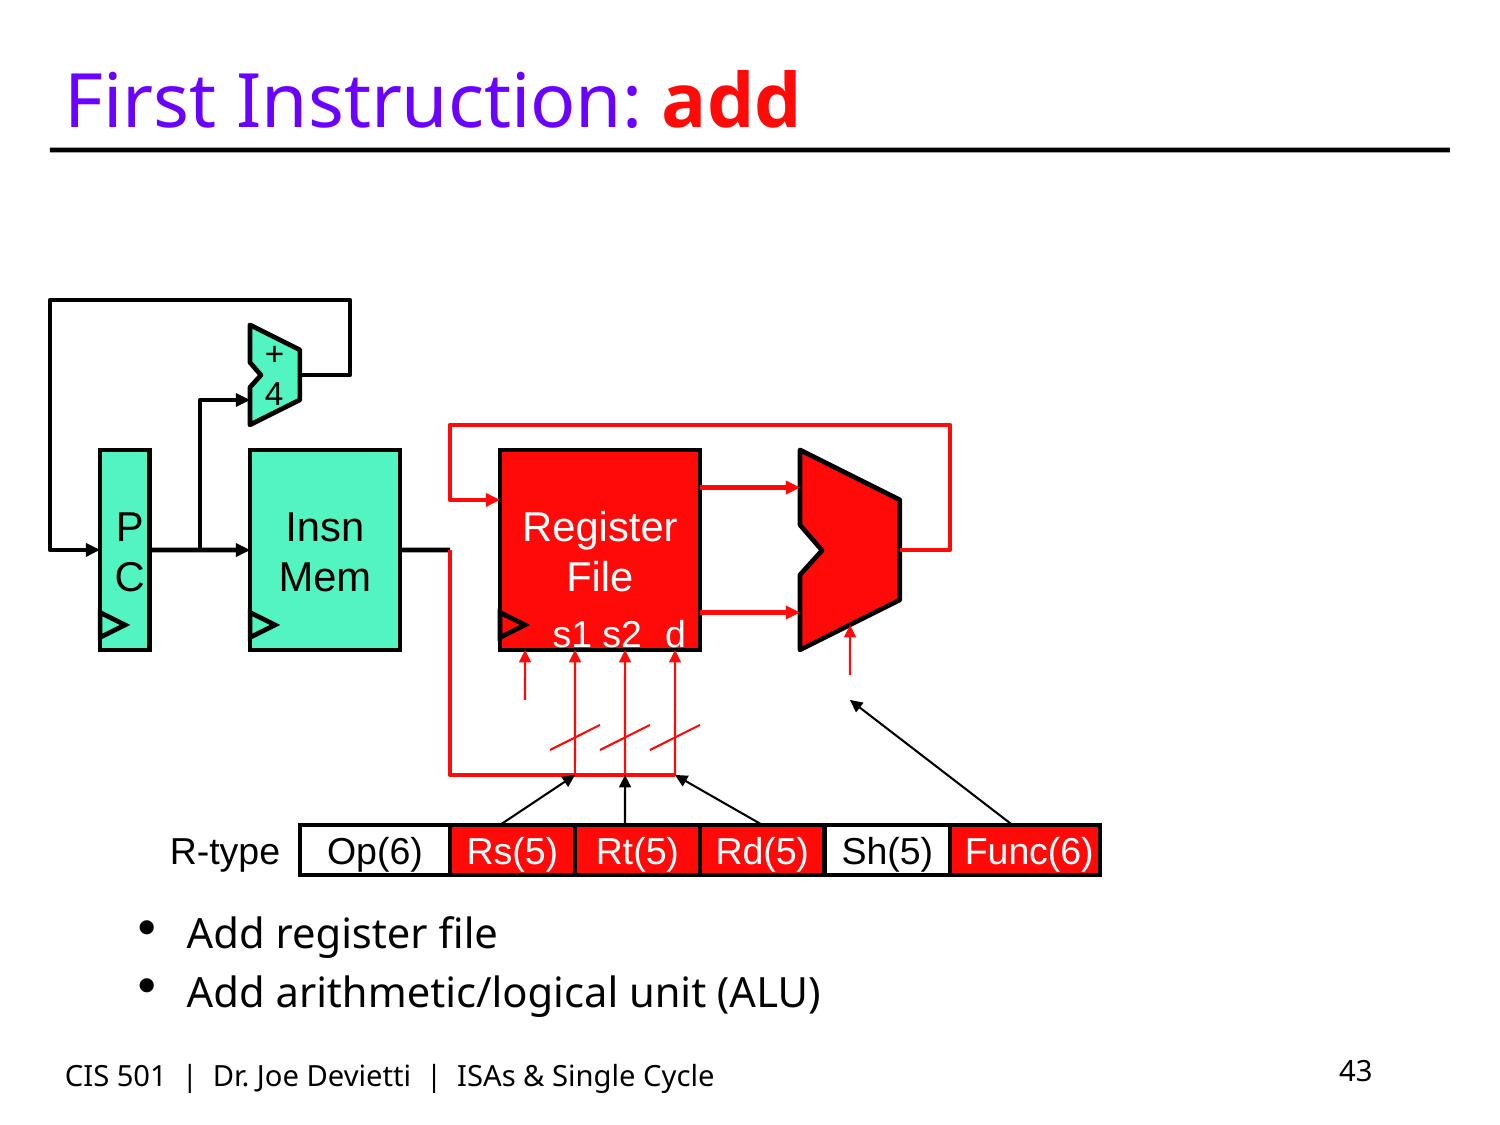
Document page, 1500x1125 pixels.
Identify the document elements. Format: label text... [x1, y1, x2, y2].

text_box P C [99, 449, 150, 650]
text_box [100, 612, 126, 638]
text_box s1 [537, 602, 587, 663]
text_box Rt(5) [574, 824, 699, 875]
text_box Insn Mem [249, 449, 400, 650]
text_box Sh(5) [824, 824, 950, 875]
text_box CIS 501 | Dr. Joe Devietti | ISAs & Single Cycle [49, 1049, 988, 1100]
text_box Rd(5) [699, 824, 824, 875]
text_box + 4 [250, 324, 300, 420]
text_box [249, 401, 260, 425]
text_box s2 [587, 602, 650, 663]
text_box Op(6) [300, 824, 449, 875]
text_box [250, 612, 276, 638]
text_box d [650, 602, 701, 663]
text_box R-type [150, 824, 300, 875]
text_box [799, 449, 900, 650]
text_box Func(6) [950, 824, 1100, 875]
text_box Register File [499, 449, 700, 650]
text_box Rs(5) [449, 824, 574, 875]
text_box First Instruction: add [49, 37, 1375, 150]
text_box <number> [1074, 1049, 1388, 1100]
text_box [500, 612, 526, 638]
text_box Add register file Add arithmetic/logical unit (ALU) [49, 899, 1450, 1025]
